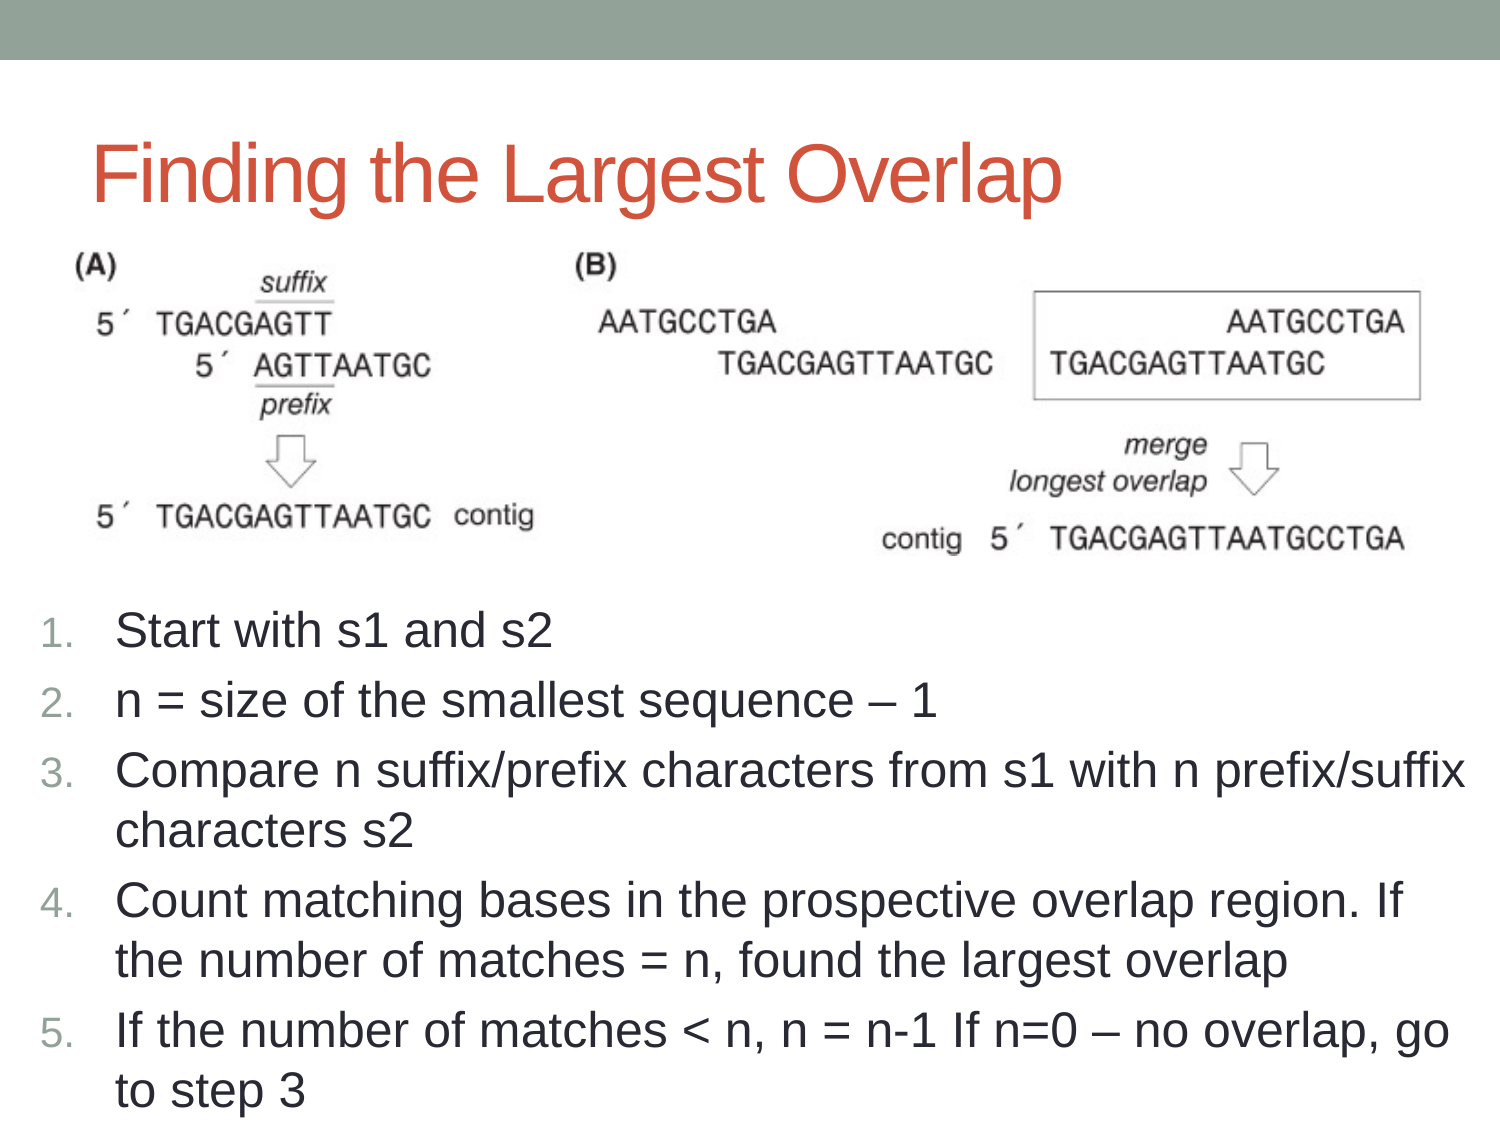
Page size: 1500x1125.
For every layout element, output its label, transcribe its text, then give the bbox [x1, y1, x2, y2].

picture [75, 249, 1425, 556]
title Finding the Largest Overlap [75, 87, 1425, 249]
list Start with s1 and s2 n = size of the smallest sequence – 1 Compare n suffix/prefix characters from s1 with n prefix/suffix characters s2 Count matching bases in the prospective overlap region. If the number of matches = n, found the largest overlap If the number of matches < n, n = n-1 If n=0 – no overlap, go to step 3 [24, 589, 1500, 1125]
